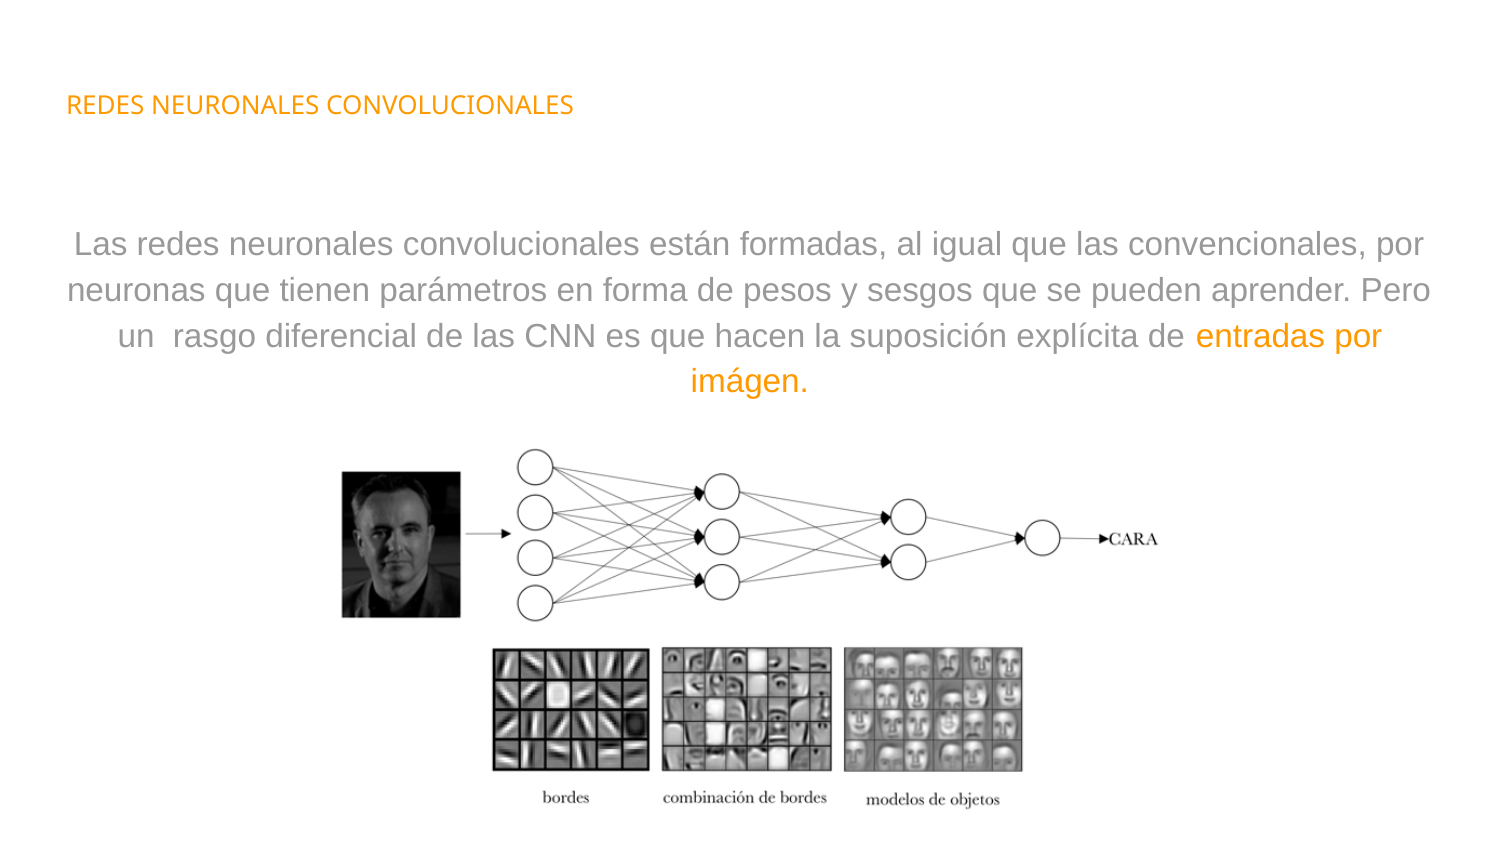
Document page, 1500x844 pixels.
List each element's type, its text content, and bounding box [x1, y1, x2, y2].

list Las redes neuronales convolucionales están formadas, al igual que las convencionales, por neuronas que tienen parámetros en forma de pesos y sesgos que se pueden aprender. Pero un rasgo diferencial de las CNN es que hacen la suposición explícita de entradas por imágen. [51, 201, 1449, 762]
title REDES NEURONALES CONVOLUCIONALES [51, 72, 1449, 167]
picture [333, 431, 1167, 815]
